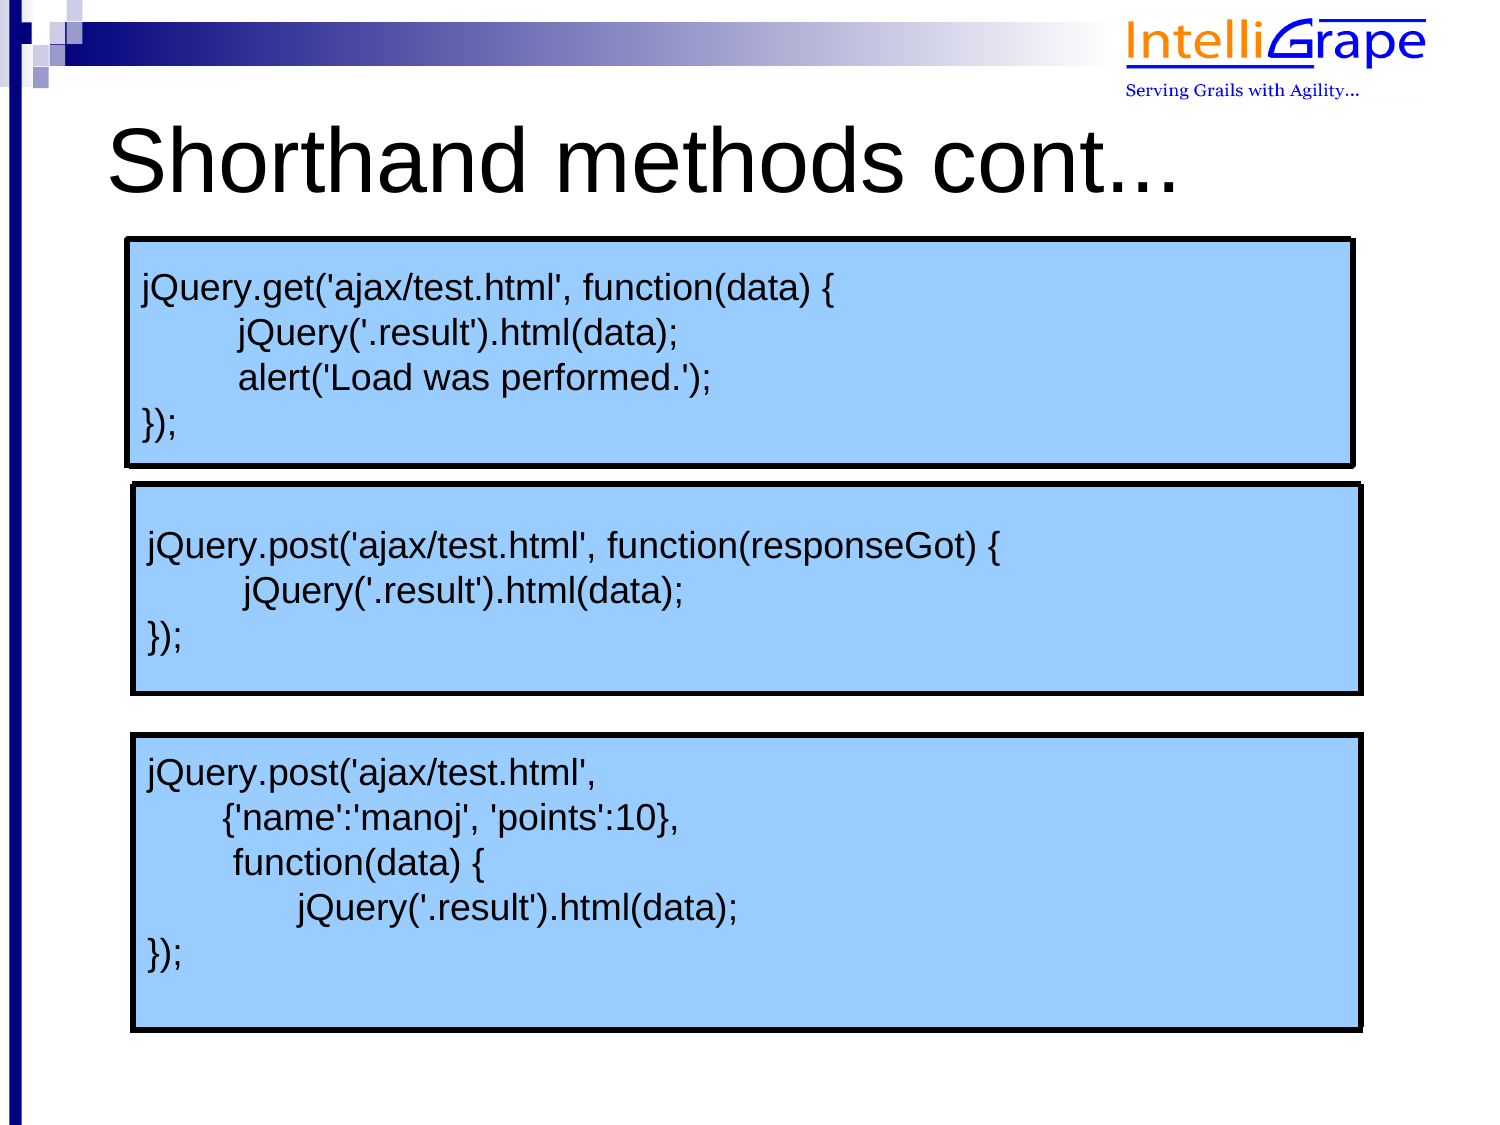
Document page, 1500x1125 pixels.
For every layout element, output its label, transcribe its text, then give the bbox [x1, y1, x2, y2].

text_box jQuery.post('ajax/test.html', function(responseGot) { jQuery('.result').html(data); }); [132, 483, 1361, 694]
text_box jQuery.post('ajax/test.html', {'name':'manoj', 'points':10}, function(data) { jQuery('.result').html(data); }); [132, 734, 1361, 1031]
title Shorthand methods cont... [91, 73, 1439, 239]
picture [1125, 12, 1426, 73]
text_box jQuery.get('ajax/test.html', function(data) { jQuery('.result').html(data); alert('Load was performed.'); }); [127, 239, 1353, 467]
